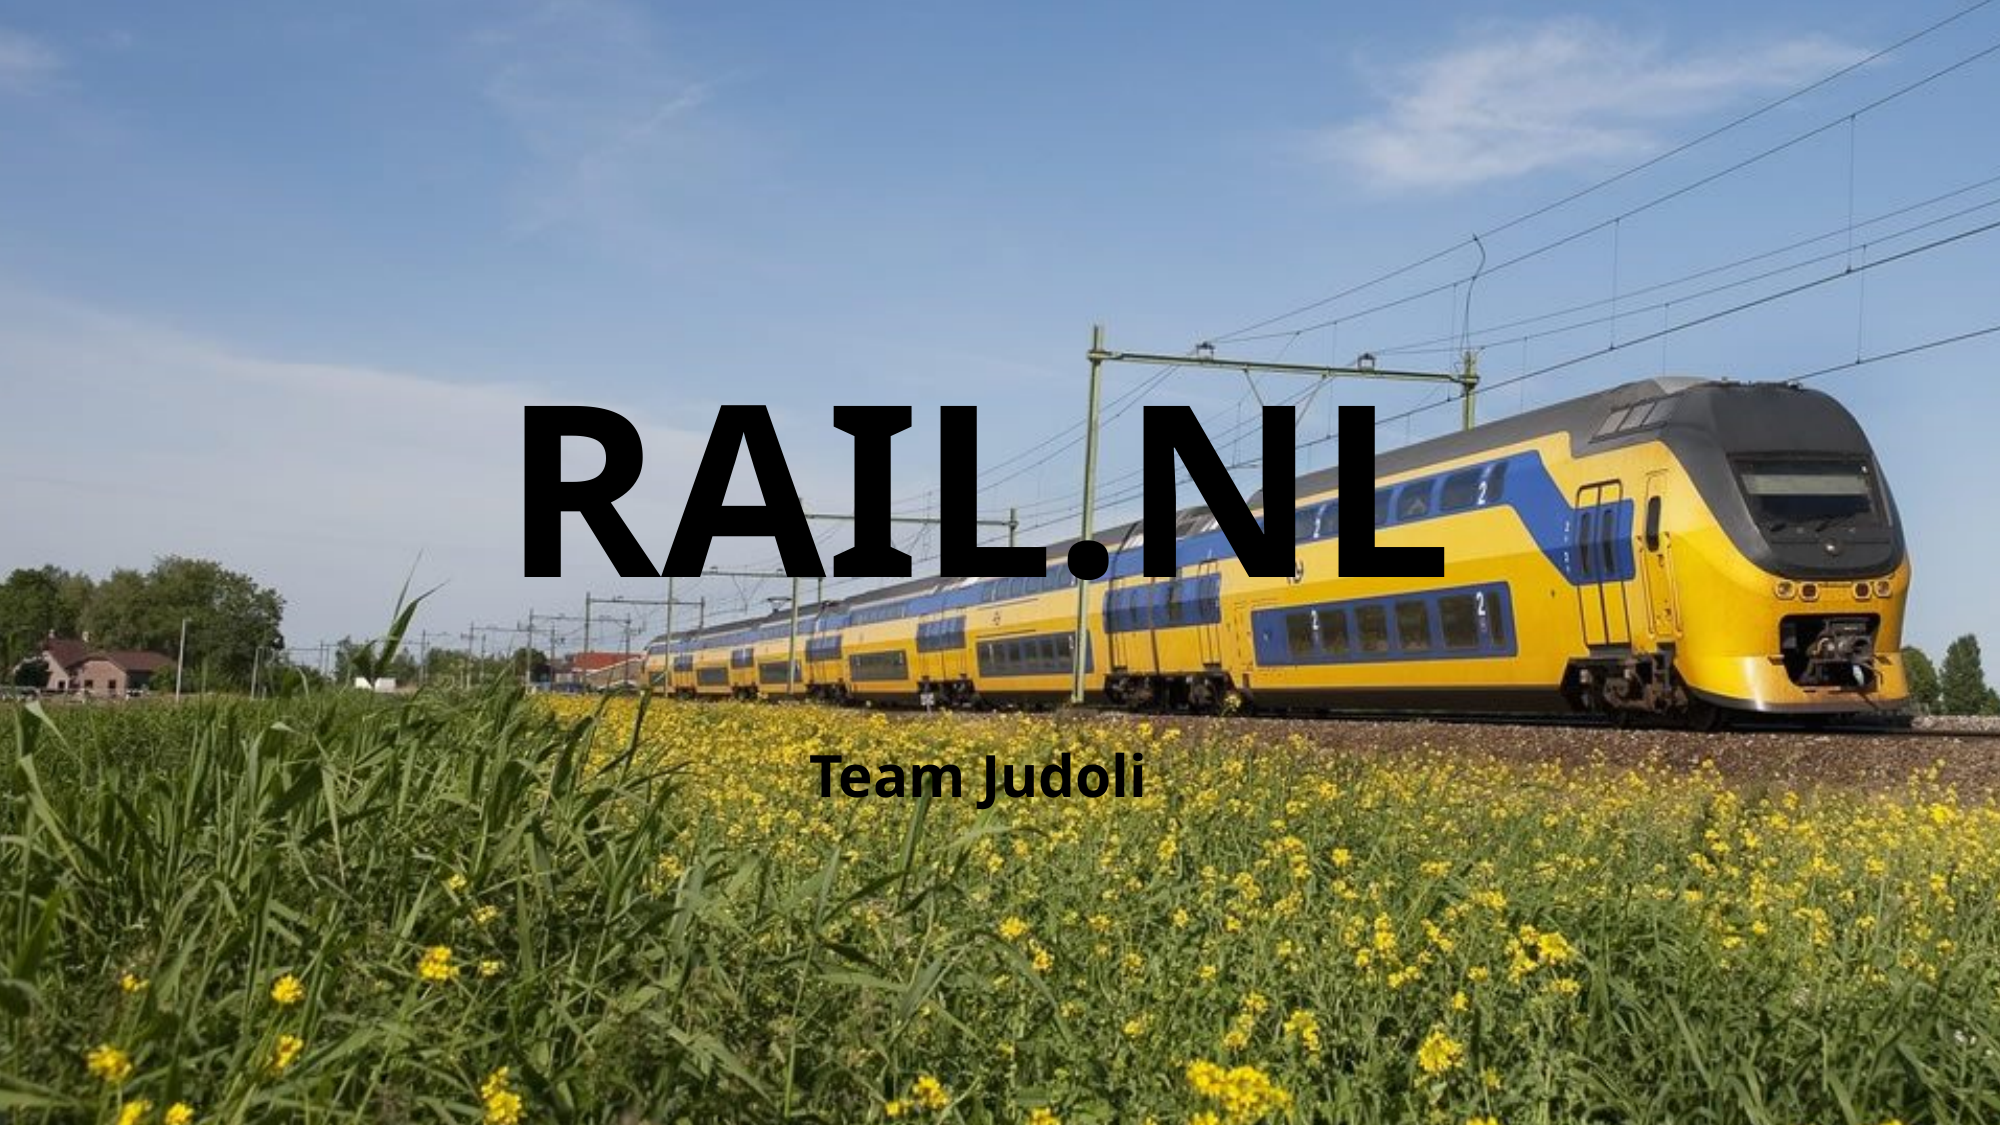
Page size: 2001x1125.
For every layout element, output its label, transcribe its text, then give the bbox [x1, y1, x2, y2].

subtitle Team Judoli [228, 733, 1729, 1005]
picture [0, 0, 2000, 1125]
title RAIL.NL [228, 252, 1729, 644]
